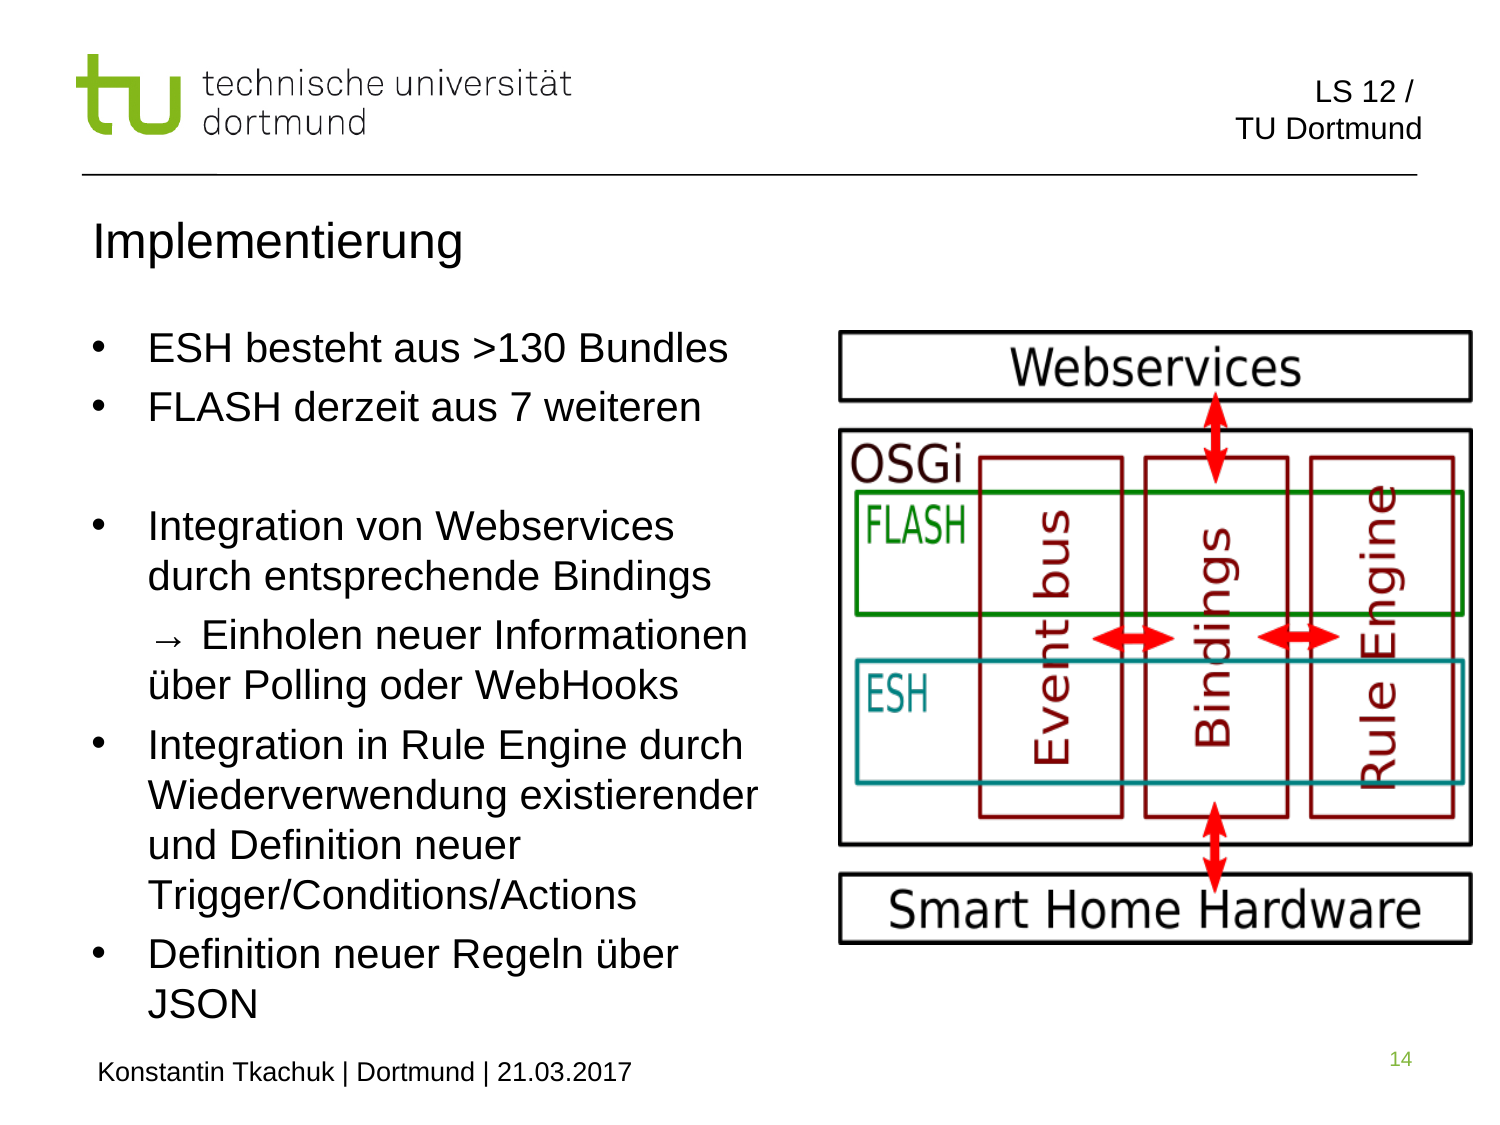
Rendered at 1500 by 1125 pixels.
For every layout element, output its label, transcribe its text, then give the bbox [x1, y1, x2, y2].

picture [838, 330, 1473, 945]
text_box Konstantin Tkachuk | Dortmund | 21.03.2017 [82, 1046, 733, 1083]
list ESH besteht aus >130 Bundles FLASH derzeit aus 7 weiteren Integration von Webservices durch entsprechende Bindings → Einholen neuer Informationen über Polling oder WebHooks Integration in Rule Engine durch Wiederverwendung existierender und Definition neuer Trigger/Conditions/Actions Definition neuer Regeln über JSON [76, 312, 795, 849]
title Implementierung [77, 183, 1411, 295]
picture [76, 54, 573, 145]
